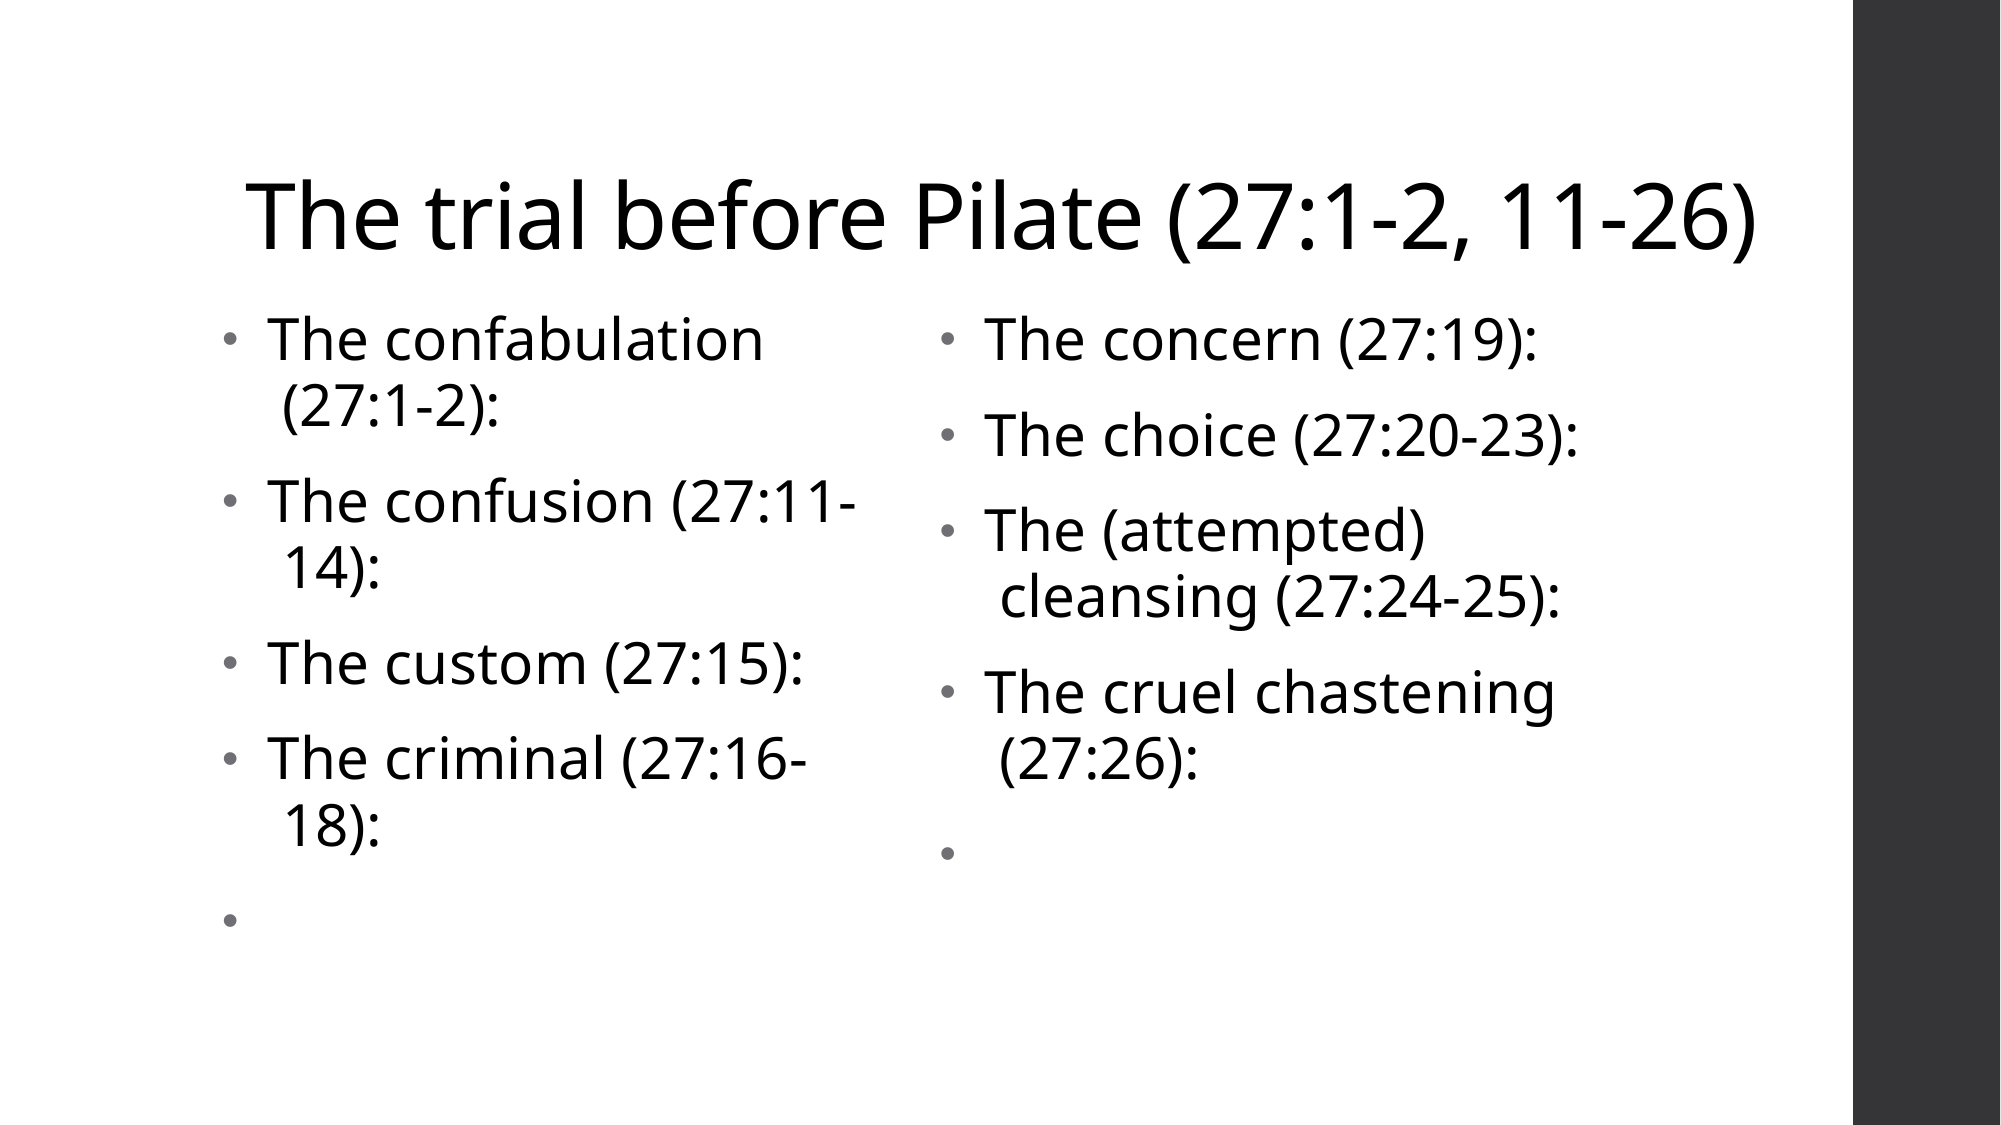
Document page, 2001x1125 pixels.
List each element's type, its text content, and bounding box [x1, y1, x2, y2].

list The confabulation (27:1-2): The confusion (27:11-14): The custom (27:15): The criminal (27:16-18): [207, 299, 900, 1014]
list The concern (27:19): The choice (27:20-23): The (attempted) cleansing (27:24-25): The cruel chastening (27:26): [924, 299, 1617, 1014]
title The trial before Pilate (27:1-2, 11-26) [206, 60, 1797, 278]
